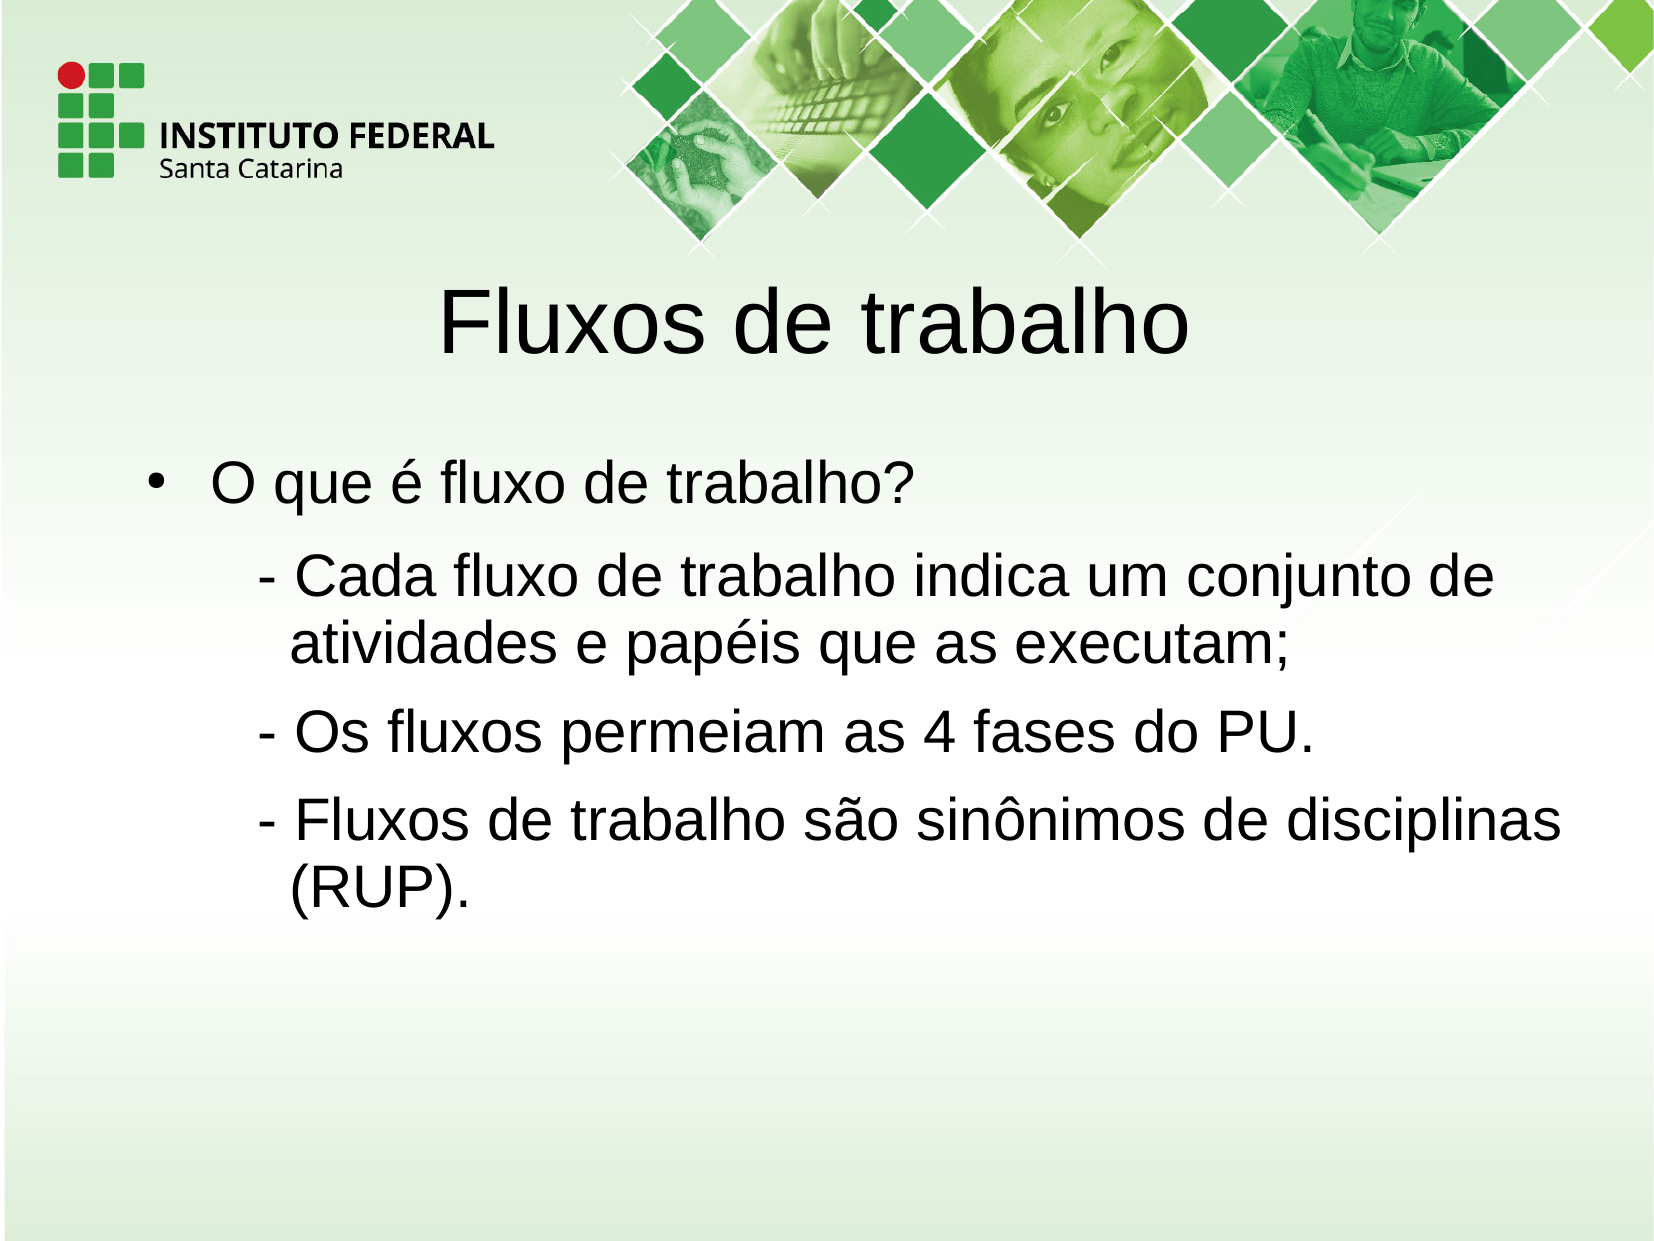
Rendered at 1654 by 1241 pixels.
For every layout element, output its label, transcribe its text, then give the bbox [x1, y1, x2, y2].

picture [1, 0, 1654, 1241]
list O que é fluxo de trabalho? - Cada fluxo de trabalho indica um conjunto de atividades e papéis que as executam; - Os fluxos permeiam as 4 fases do PU. - Fluxos de trabalho são sinônimos de disciplinas (RUP). [129, 448, 1585, 922]
title Fluxos de trabalho [70, 242, 1559, 402]
